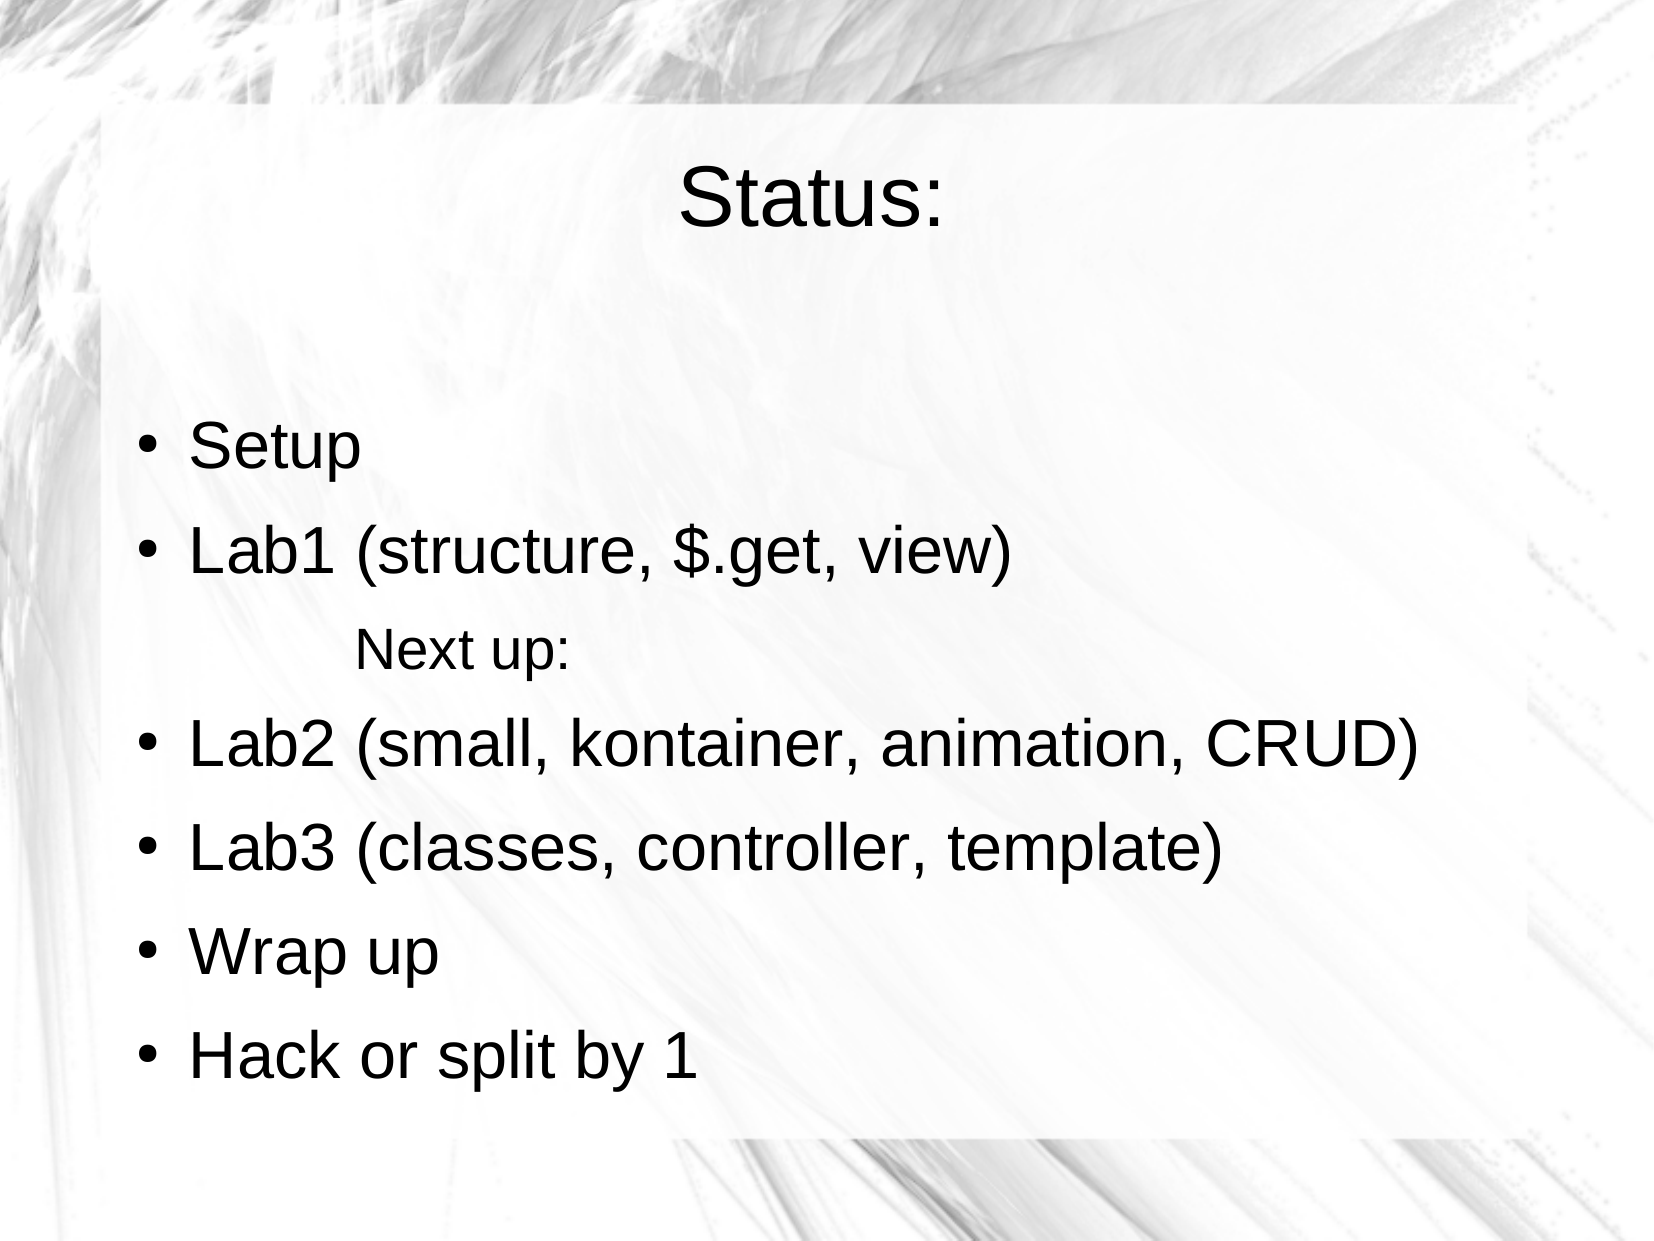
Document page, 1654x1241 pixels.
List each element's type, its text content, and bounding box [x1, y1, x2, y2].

list Setup Lab1 (structure, $.get, view) Next up: Lab2 (small, kontainer, animation, CRUD) Lab3 (classes, controller, template) Wrap up Hack or split by 1 [118, 319, 1571, 1198]
title Status: [118, 112, 1506, 281]
picture [0, 0, 1654, 1241]
